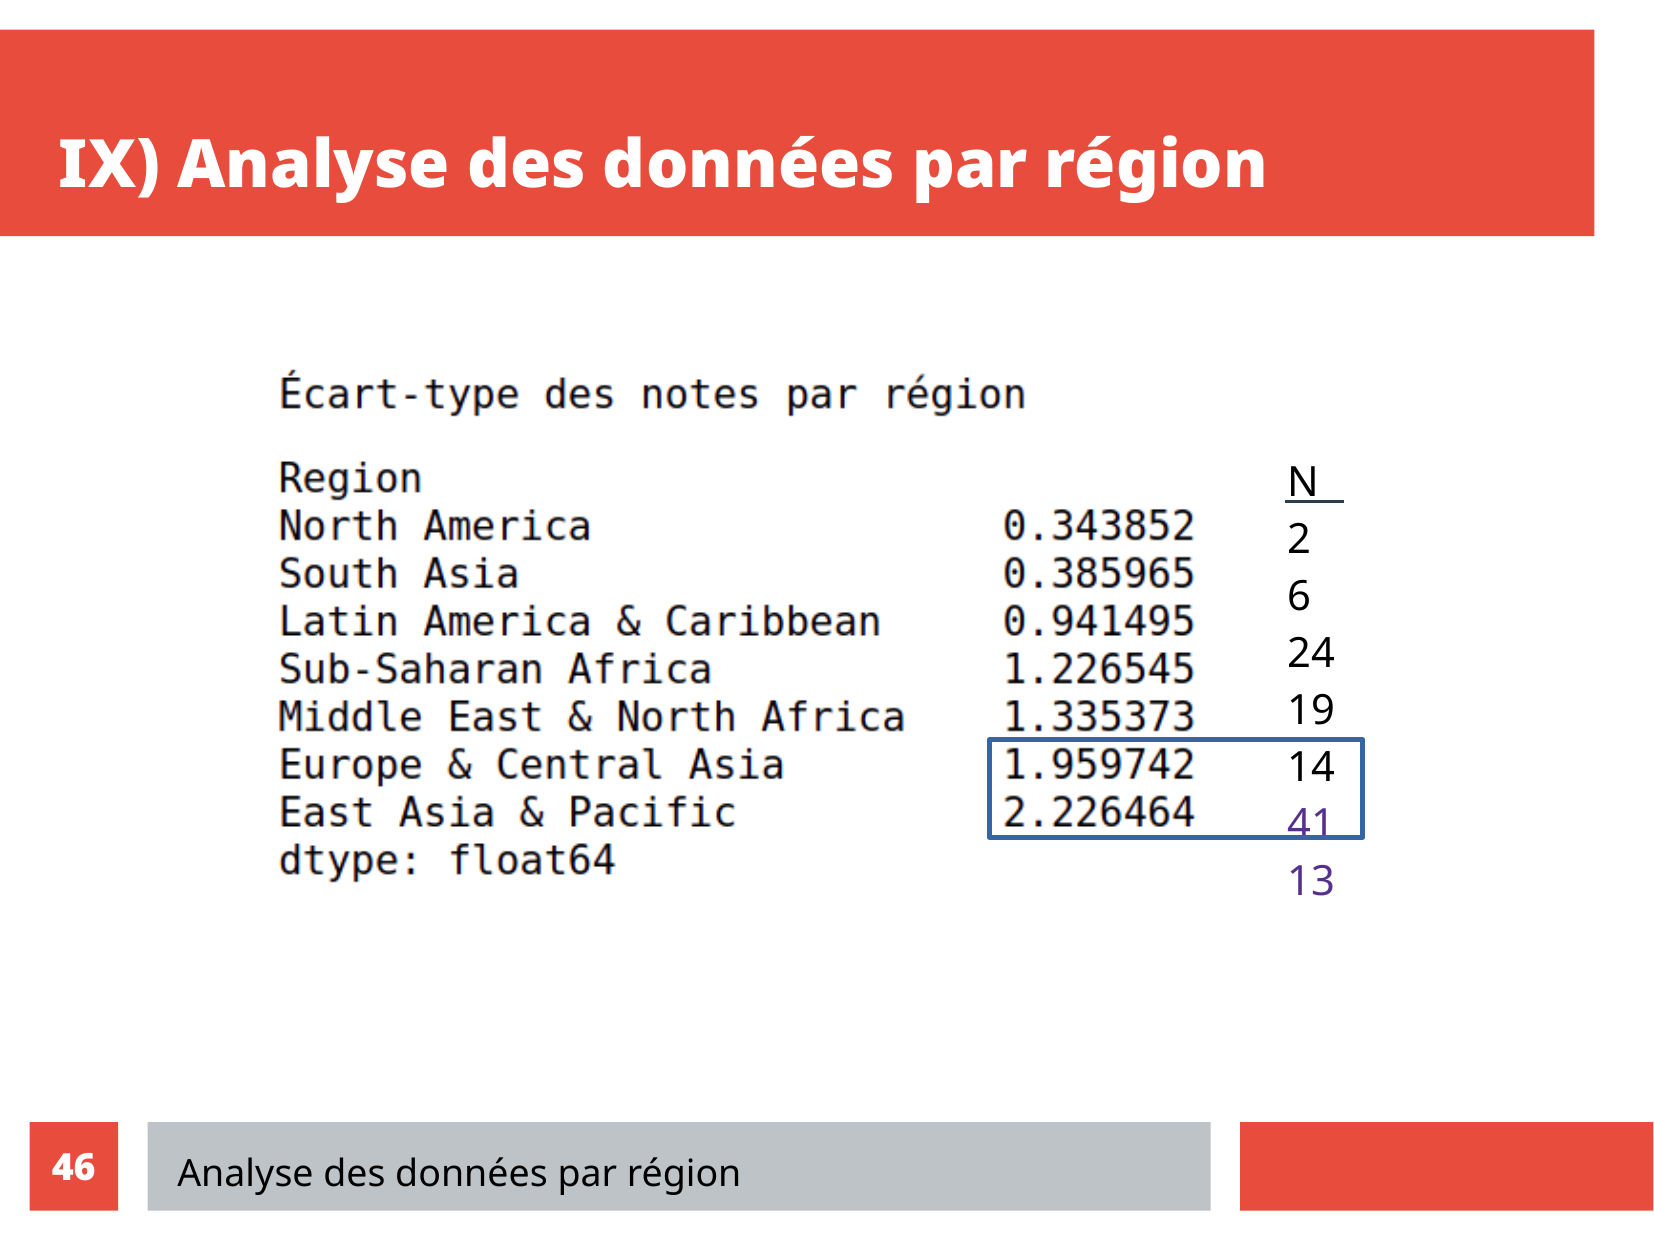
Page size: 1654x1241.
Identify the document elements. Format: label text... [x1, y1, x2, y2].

text_box N 2 6 24 19 14 41 13 [1272, 840, 1355, 848]
picture [249, 357, 1236, 909]
text_box N 2 6 24 19 14 41 13 [1272, 742, 1355, 835]
text_box N 2 6 24 19 14 41 13 [1272, 444, 1355, 737]
text_box Analyse des données par région [162, 1138, 795, 1198]
picture [992, 742, 1236, 835]
title IX) Analyse des données par région [59, 59, 1595, 207]
